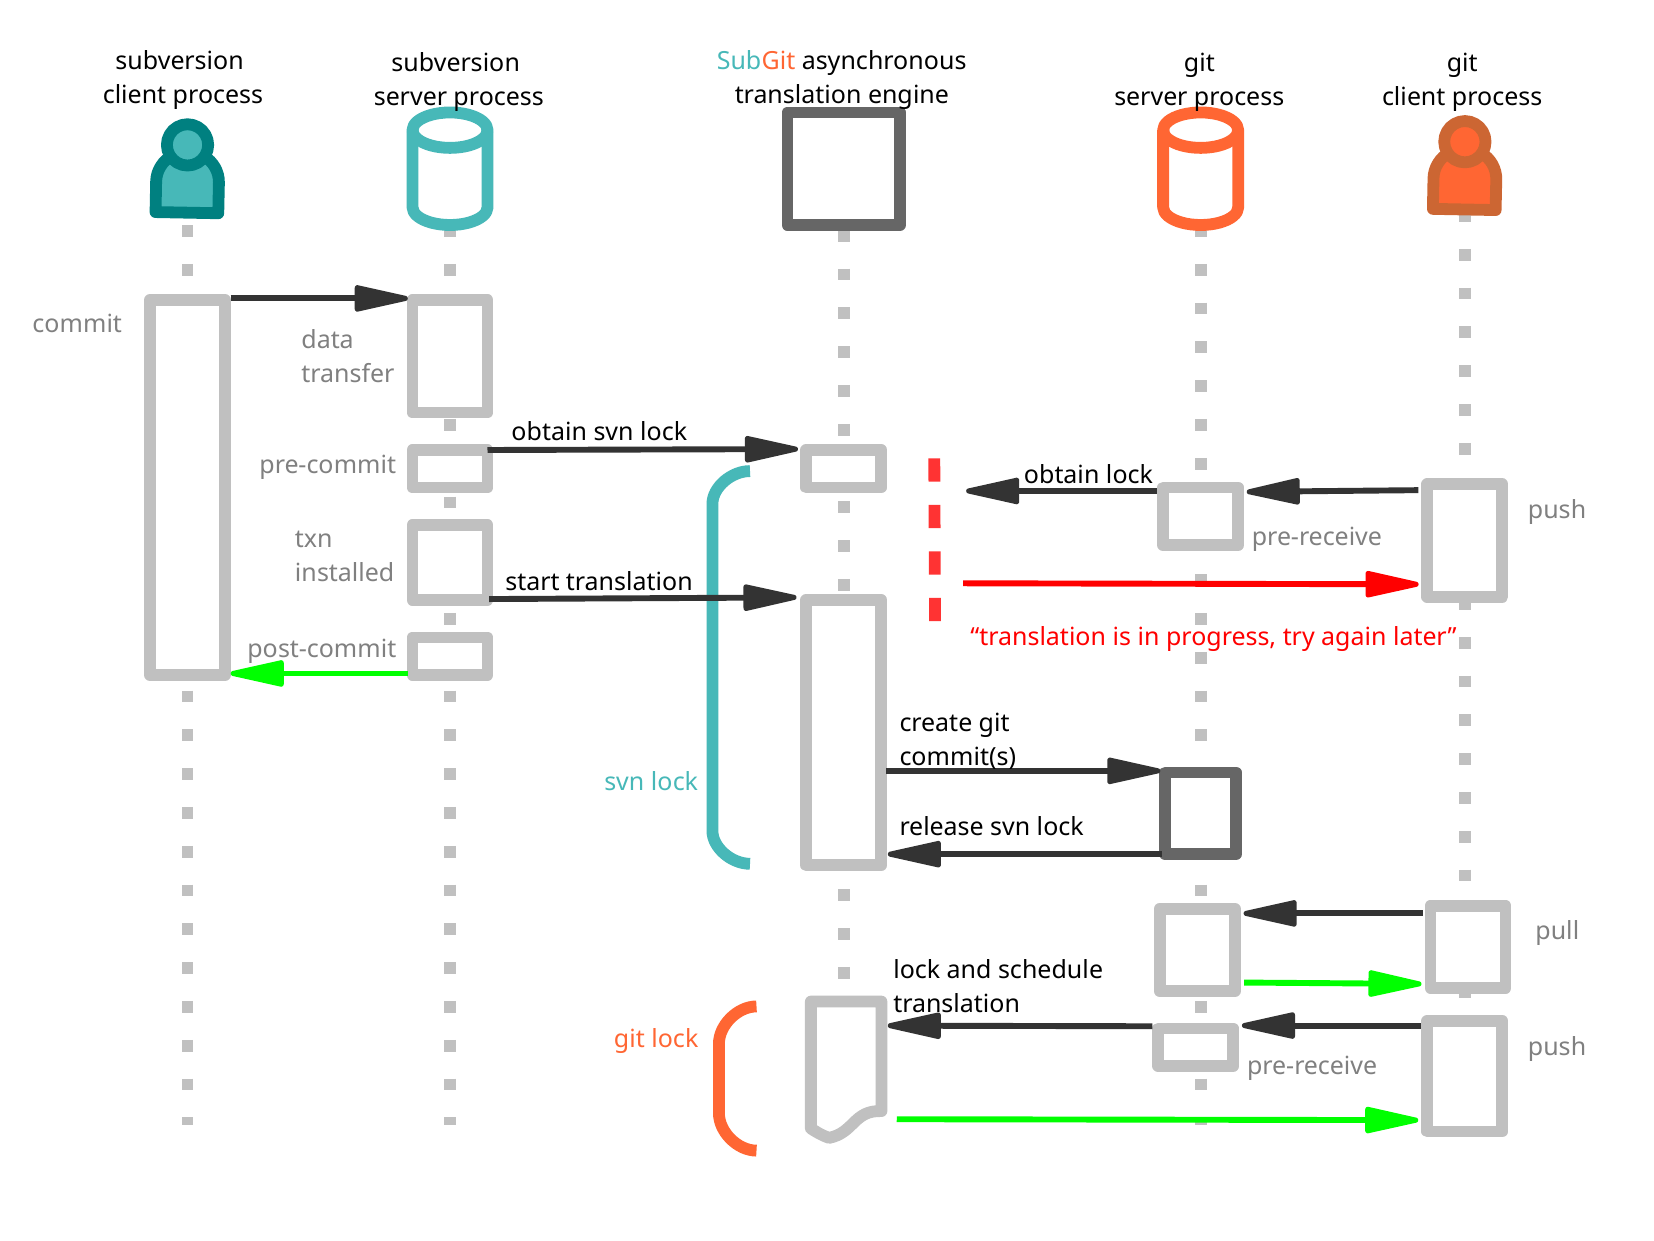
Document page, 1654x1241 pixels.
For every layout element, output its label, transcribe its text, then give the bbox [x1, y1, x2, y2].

text_box push [1513, 1020, 1603, 1077]
text_box post-commit [232, 623, 413, 668]
text_box SubGit asynchronous translation engine [702, 35, 991, 109]
text_box svn lock [589, 756, 718, 801]
text_box push [1513, 484, 1603, 529]
text_box [1430, 905, 1506, 988]
text_box subversion client process [88, 35, 288, 109]
text_box pre-receive [1237, 510, 1406, 557]
text_box release svn lock [884, 801, 1109, 846]
text_box [810, 1001, 882, 1138]
text_box git server process [1099, 36, 1311, 110]
text_box pull [1520, 905, 1595, 950]
text_box [1432, 121, 1497, 211]
text_box [412, 450, 488, 488]
text_box commit [17, 298, 137, 344]
text_box [806, 450, 882, 488]
text_box txn installed [280, 512, 413, 586]
text_box [155, 124, 219, 214]
text_box [1163, 487, 1239, 546]
text_box [1427, 1020, 1503, 1132]
text_box [1159, 908, 1235, 992]
text_box [1165, 772, 1236, 855]
text_box git lock [599, 1012, 717, 1057]
text_box data transfer [286, 314, 413, 387]
text_box start translation [490, 556, 713, 601]
text_box [150, 300, 226, 676]
text_box pre-commit [244, 439, 413, 484]
text_box create git commit(s) [884, 697, 1037, 770]
text_box [412, 300, 488, 413]
text_box pre-receive [1232, 1040, 1401, 1087]
text_box lock and schedule translation [878, 944, 1126, 1017]
text_box [806, 600, 882, 866]
text_box [412, 525, 488, 601]
text_box git client process [1367, 36, 1567, 110]
text_box [1158, 1028, 1234, 1067]
text_box subversion server process [359, 36, 571, 110]
text_box obtain lock [1009, 449, 1171, 495]
text_box [1427, 484, 1503, 597]
text_box obtain svn lock [496, 406, 707, 451]
text_box “translation is in progress, try again later” [955, 611, 1488, 657]
text_box [412, 637, 488, 676]
